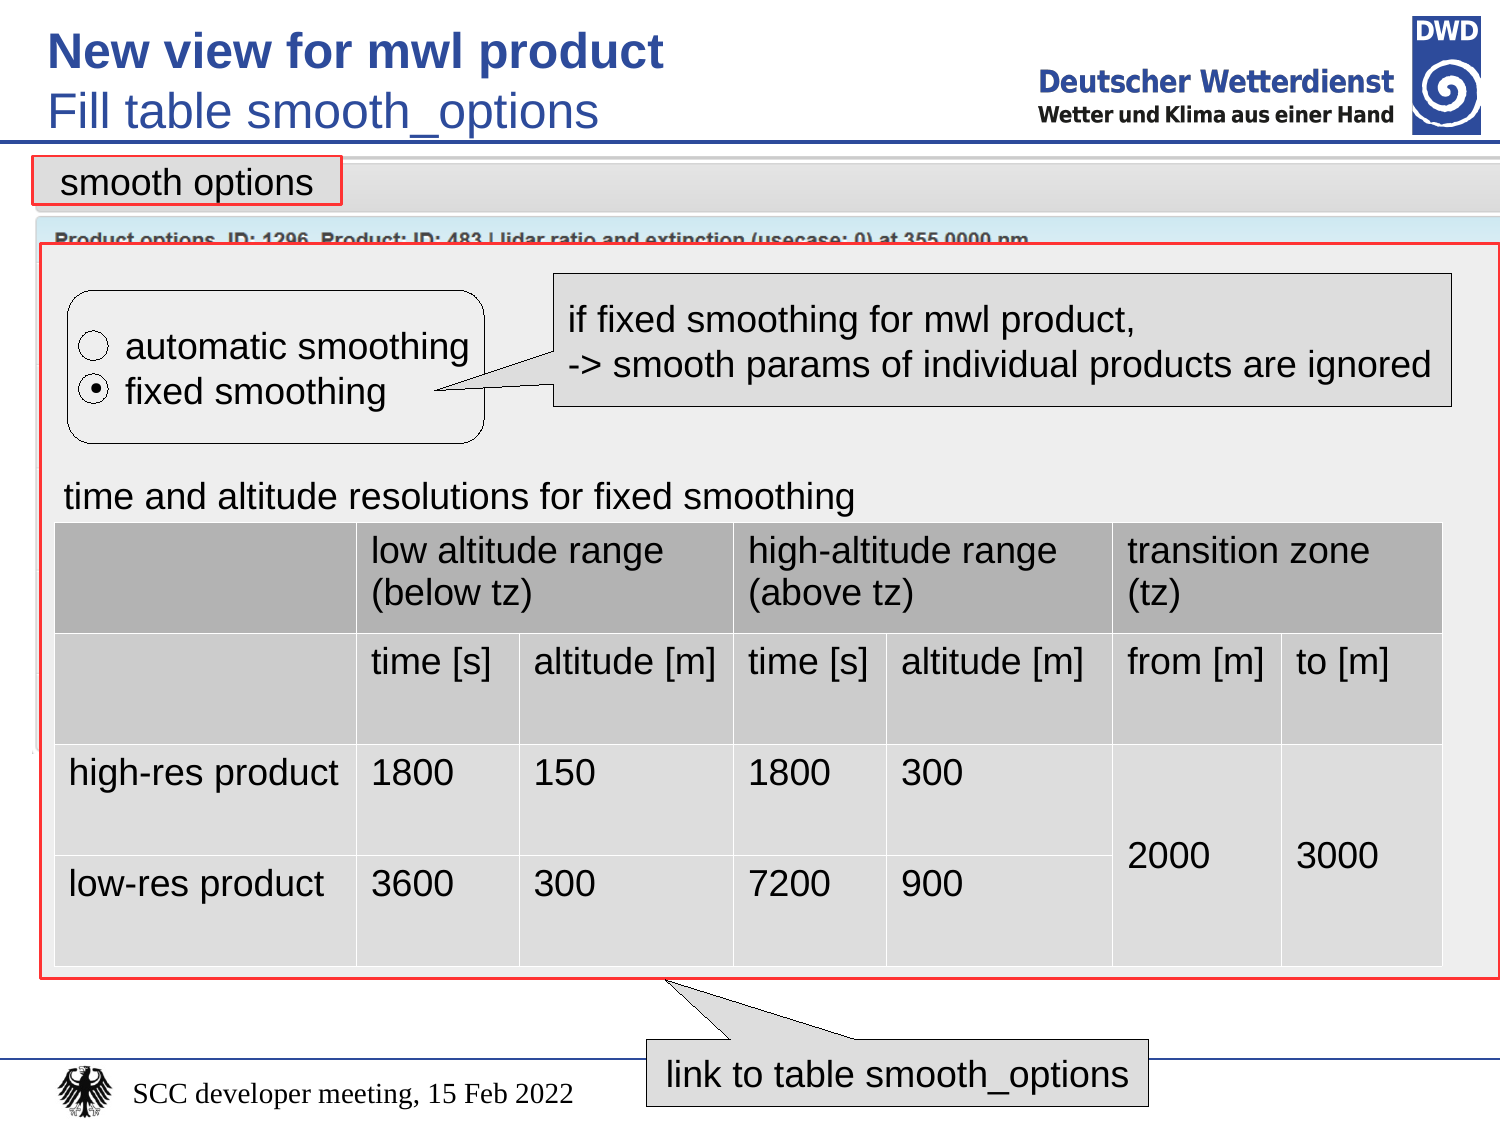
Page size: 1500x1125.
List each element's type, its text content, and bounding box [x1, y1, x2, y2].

table_cell 150 [520, 745, 733, 855]
table_cell 1800 [734, 745, 886, 855]
table_header low altitude range (below tz) [357, 525, 733, 633]
table_cell altitude [m] [887, 634, 1112, 744]
table_cell 3600 [357, 856, 519, 966]
table_cell low-res product [55, 856, 356, 966]
table_cell 300 [520, 856, 733, 966]
picture [55, 1064, 114, 1119]
table_header high-altitude range (above tz) [734, 523, 1112, 633]
text_box [40, 243, 1500, 979]
table_cell 900 [887, 856, 1112, 966]
text_box New view for mwl product Fill table smooth_options [32, 11, 1000, 147]
text_box automatic smoothing fixed smoothing [67, 290, 485, 444]
picture [1038, 16, 1481, 135]
table_cell high-res product [55, 745, 356, 855]
table_cell 300 [887, 745, 1112, 855]
text_box smooth options [32, 156, 342, 205]
table_cell altitude [m] [520, 634, 733, 744]
table_cell time [s] [357, 634, 519, 744]
table_cell time [s] [734, 634, 886, 744]
table_cell 3000 [1282, 745, 1442, 966]
table_cell 1800 [357, 745, 519, 855]
table_header transition zone (tz) [1113, 523, 1442, 633]
table_cell to [m] [1282, 634, 1442, 744]
table_cell [55, 634, 356, 744]
table_cell 2000 [1113, 745, 1281, 966]
table_header [55, 525, 356, 633]
text_box link to table smooth_options [646, 979, 1149, 1107]
text_box time and altitude resolutions for fixed smoothing [48, 464, 871, 525]
table_cell 7200 [734, 856, 886, 966]
picture [32, 155, 1500, 754]
table_cell from [m] [1113, 634, 1281, 744]
text_box if fixed smoothing for mwl product, -> smooth params of individual products are ignored [434, 273, 1452, 407]
